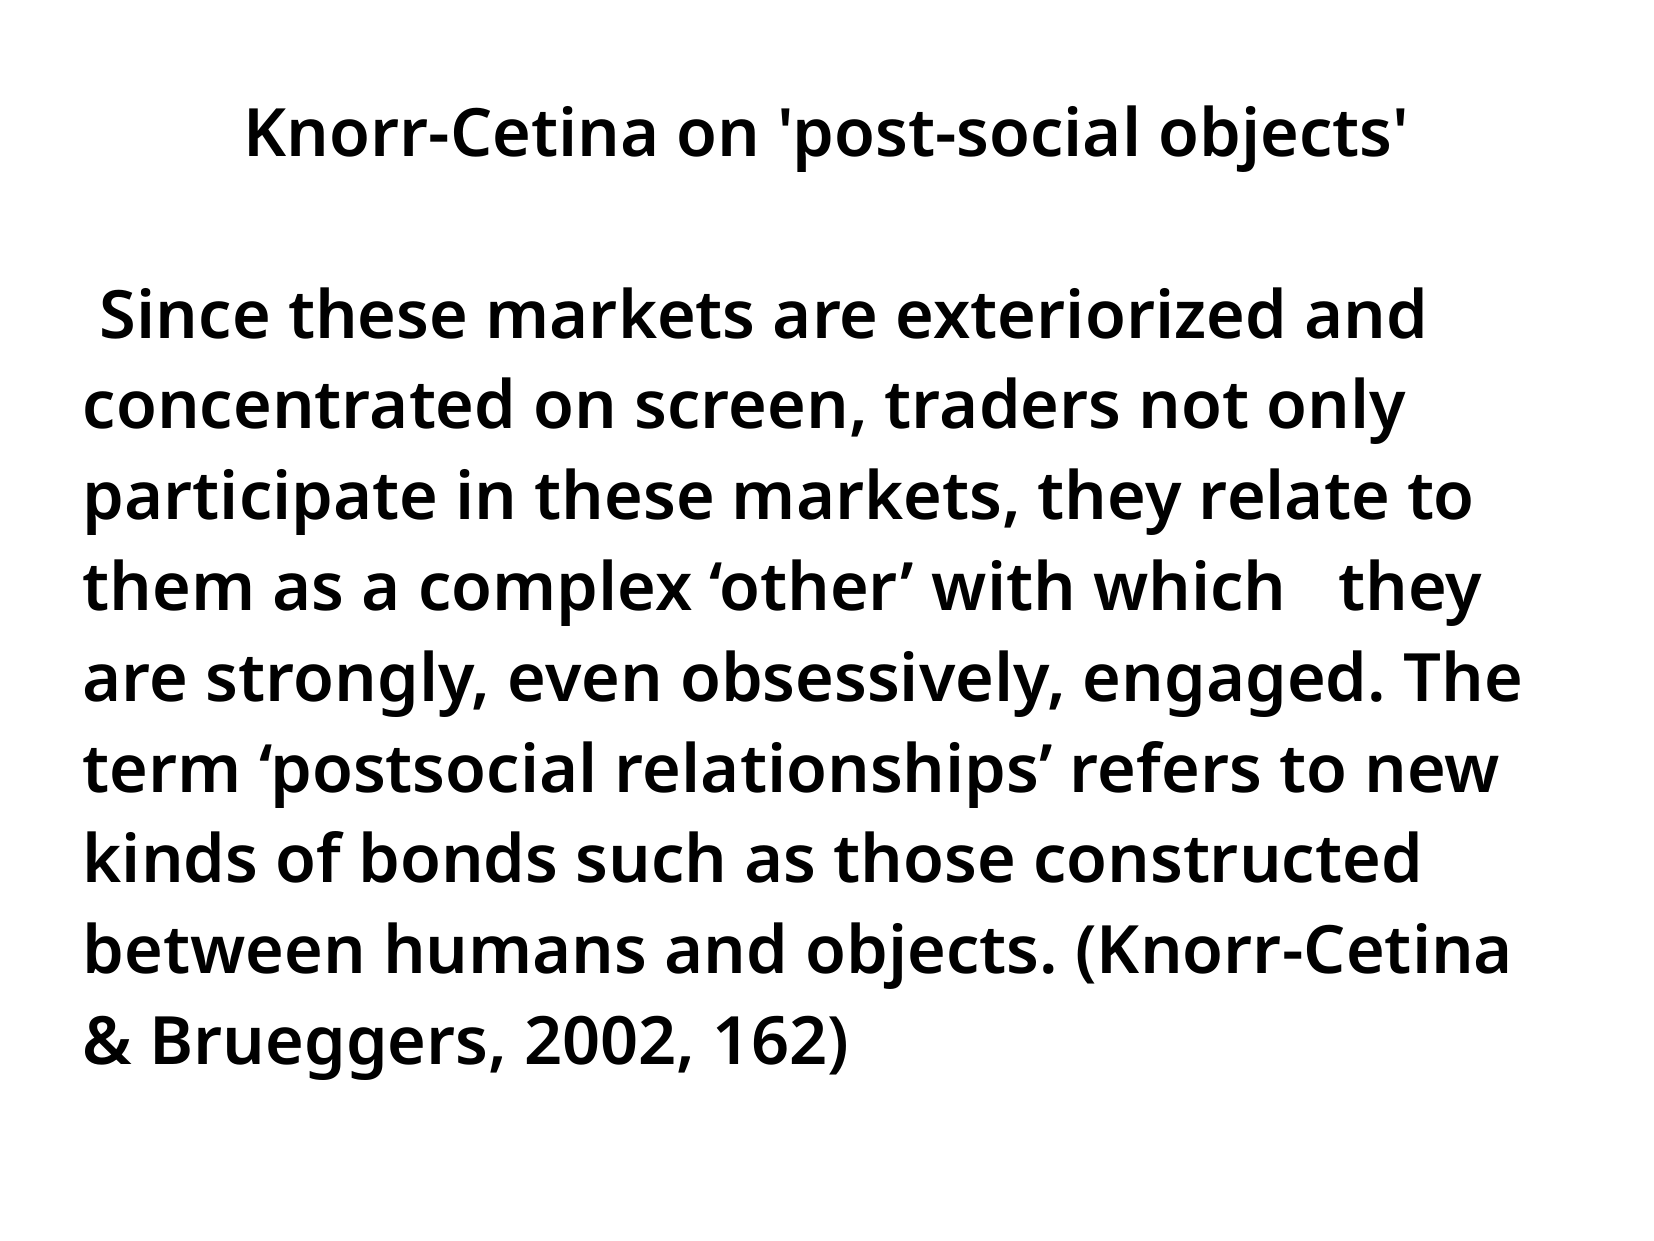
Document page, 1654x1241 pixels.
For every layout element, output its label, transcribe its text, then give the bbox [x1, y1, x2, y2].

subtitle Knorr-Cetina on 'post-social objects' Since these markets are exteriorized and concentrated on screen, traders not only participate in these markets, they relate to them as a complex ‘other’ with which they are strongly, even obsessively, engaged. The term ‘postsocial relationships’ refers to new kinds of bonds such as those constructed between humans and objects. (Knorr-Cetina & Brueggers, 2002, 162) [82, 174, 1571, 1241]
